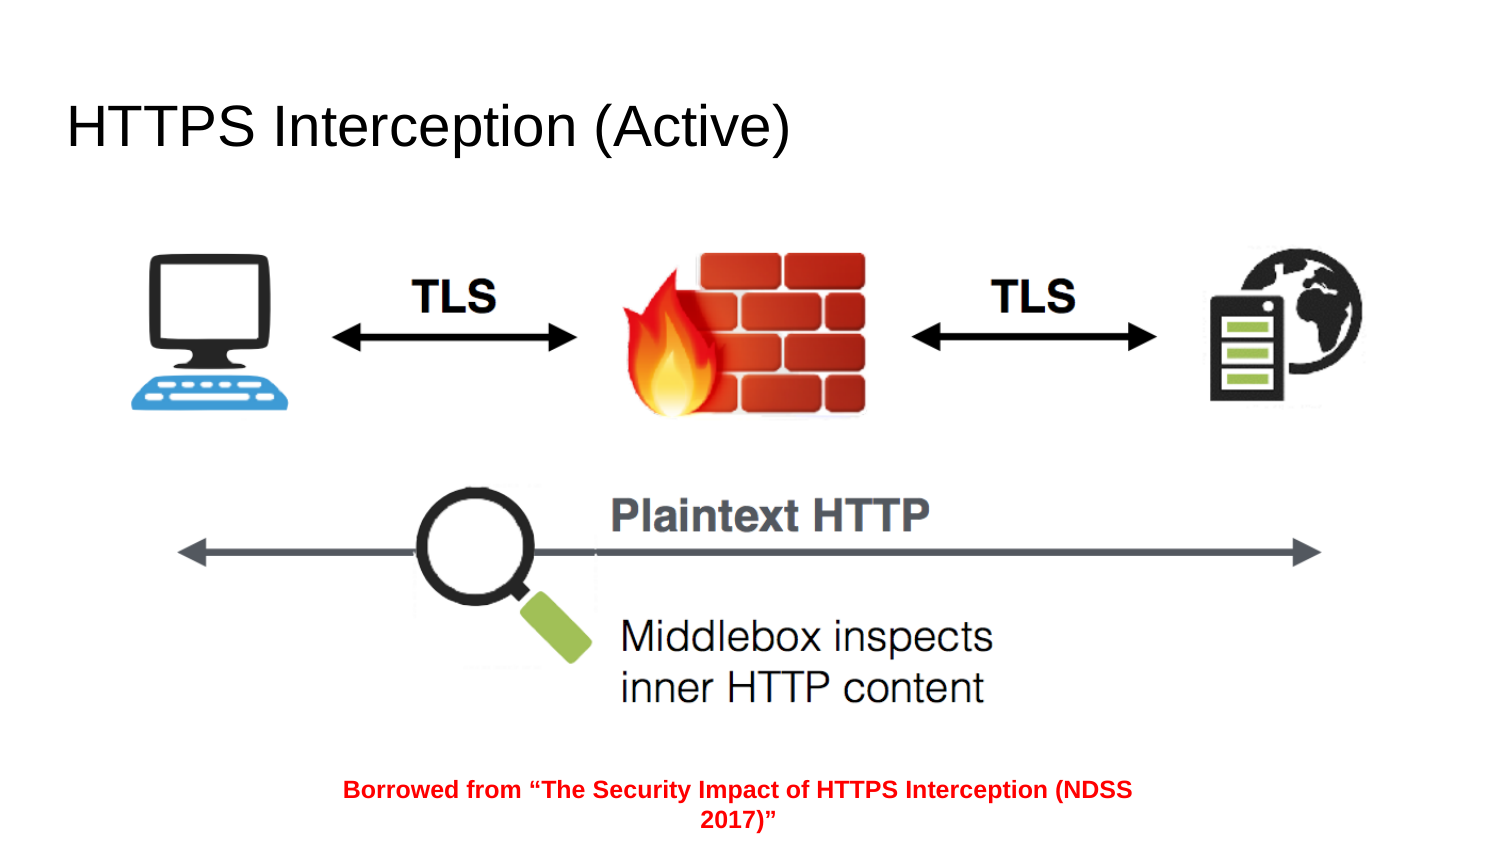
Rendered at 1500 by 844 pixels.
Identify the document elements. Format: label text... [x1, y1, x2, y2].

title Borrowed from “The Security Impact of HTTPS Interception (NDSS 2017)” [286, 773, 1191, 834]
picture [127, 207, 1373, 731]
title HTTPS Interception (Active) [51, 72, 1449, 167]
